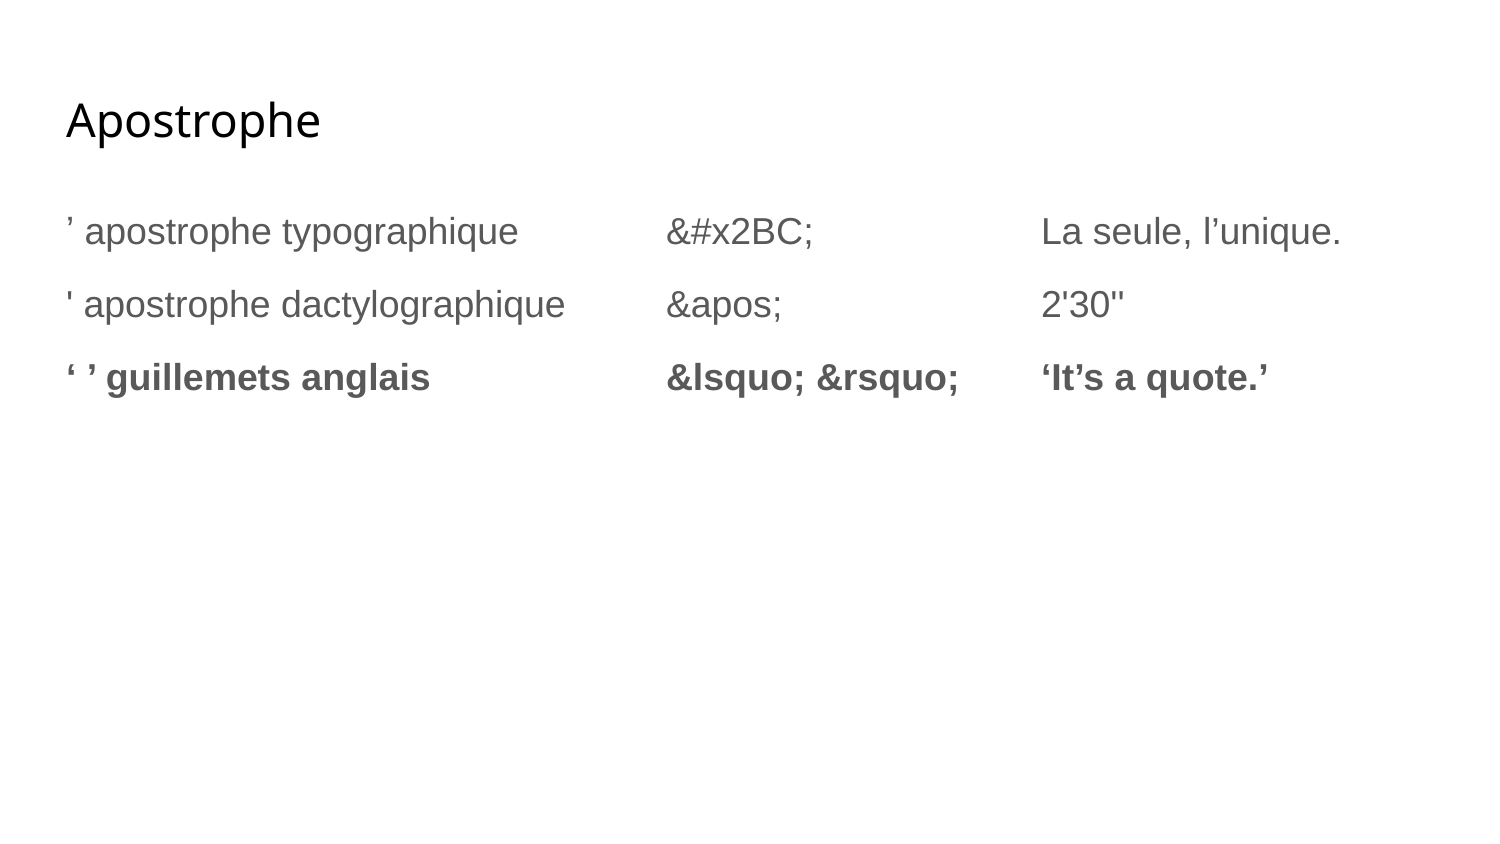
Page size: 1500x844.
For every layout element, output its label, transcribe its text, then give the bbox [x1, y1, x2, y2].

title Apostrophe [51, 72, 1449, 167]
list ʼ apostrophe typographique &#x2BC; La seule, l’unique. ' apostrophe dactylographique &apos; 2'30'' ‘ ’ guillemets anglais &lsquo; &rsquo; ‘It’s a quote.’ [51, 189, 1449, 750]
